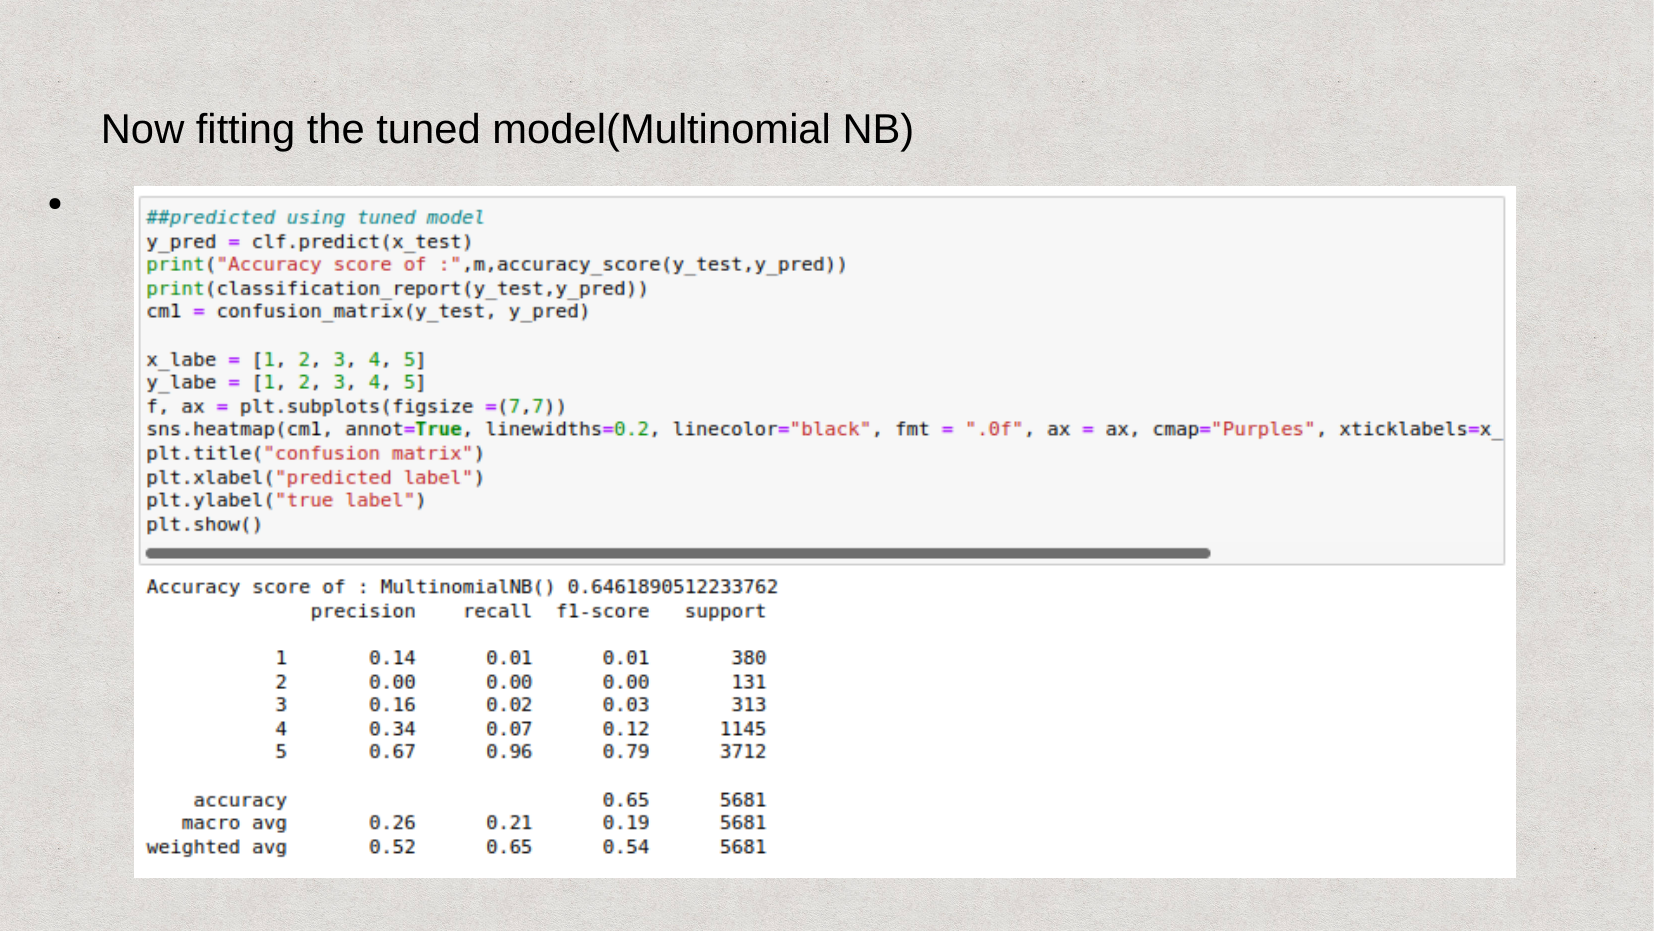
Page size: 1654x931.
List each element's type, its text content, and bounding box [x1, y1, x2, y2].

picture [0, 0, 1654, 931]
list Now fitting the tuned model(Multinomial NB) [30, 30, 1606, 871]
